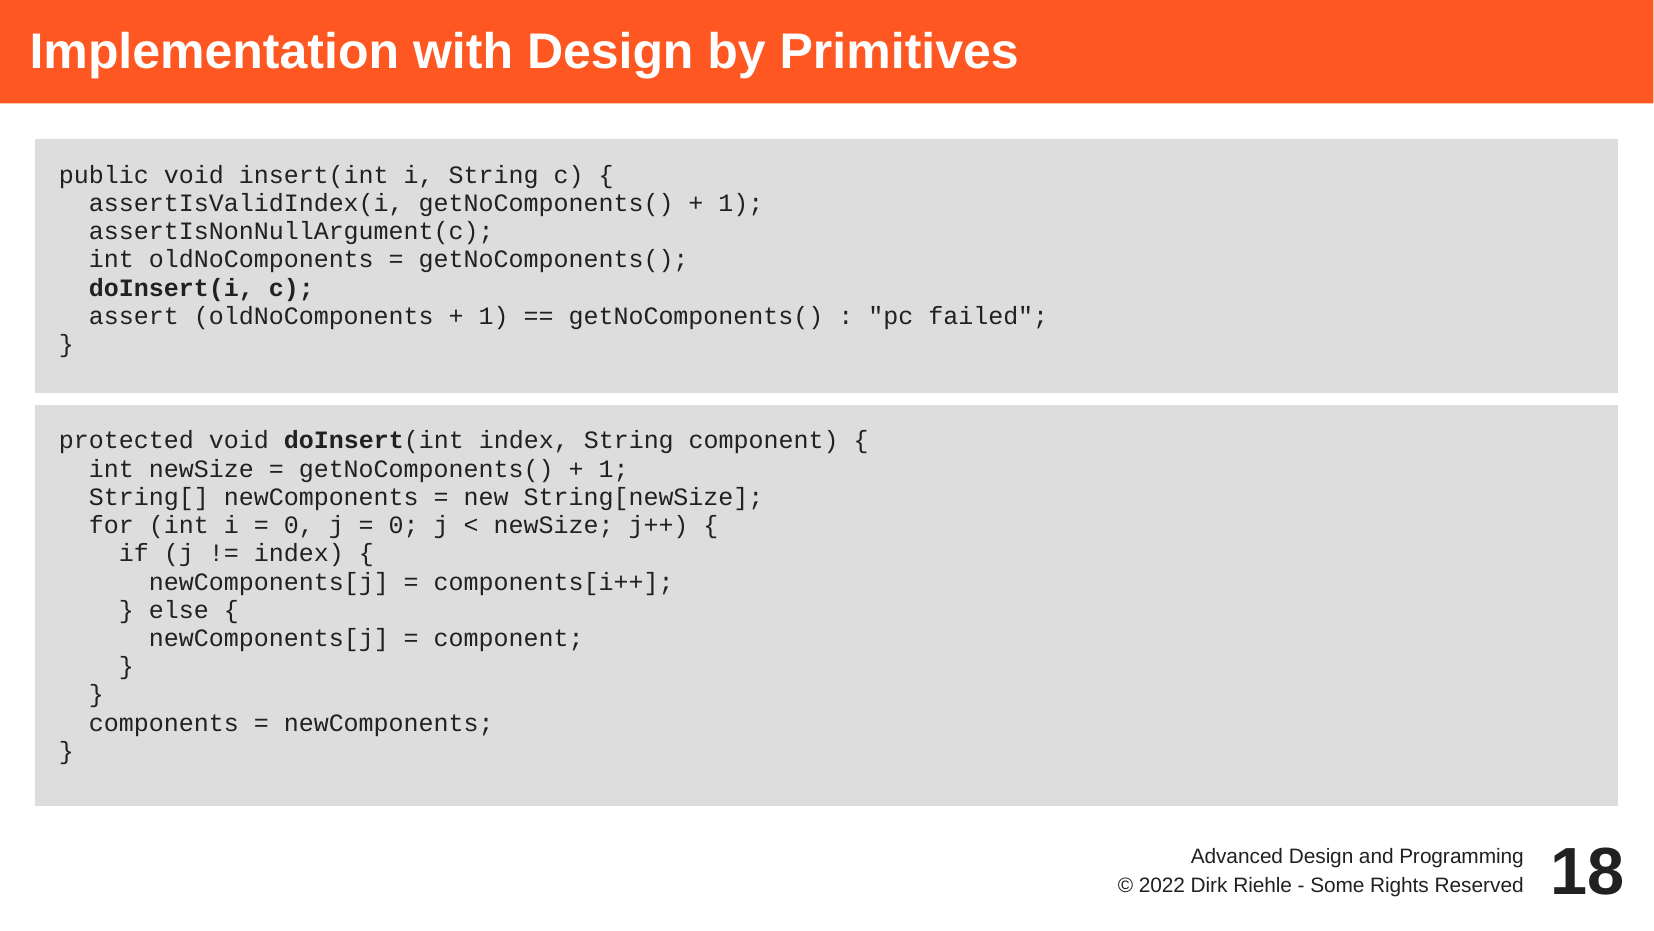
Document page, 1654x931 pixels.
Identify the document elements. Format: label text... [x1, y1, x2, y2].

list public void insert(int i, String c) { assertIsValidIndex(i, getNoComponents() + 1); assertIsNonNullArgument(c); int oldNoComponents = getNoComponents(); doInsert(i, c); assert (oldNoComponents + 1) == getNoComponents() : "pc failed"; } [29, 132, 1625, 393]
title Implementation with Design by Primitives [0, 0, 1654, 104]
list protected void doInsert(int index, String component) { int newSize = getNoComponents() + 1; String[] newComponents = new String[newSize]; for (int i = 0, j = 0; j < newSize; j++) { if (j != index) { newComponents[j] = components[i++]; } else { newComponents[j] = component; } } components = newComponents; } [29, 398, 1625, 813]
